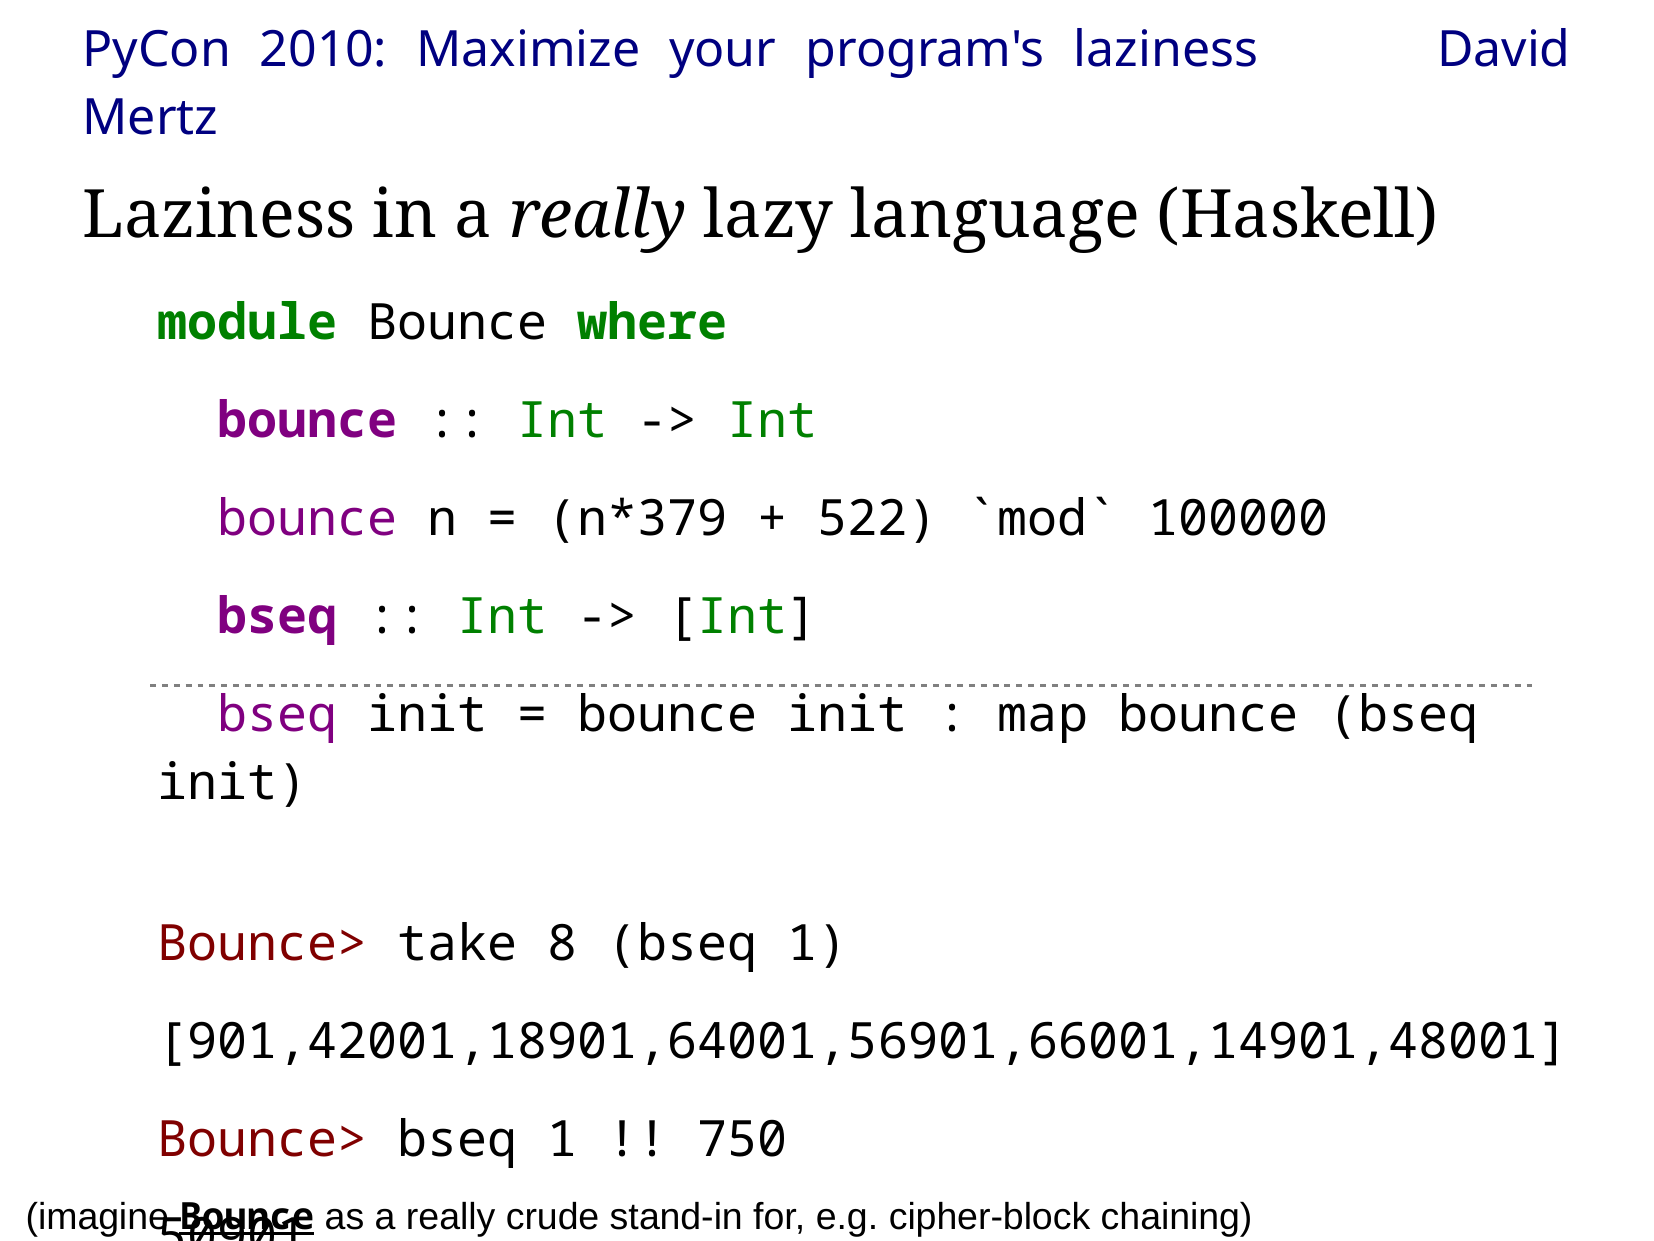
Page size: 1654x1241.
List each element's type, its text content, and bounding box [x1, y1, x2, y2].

title PyCon 2010: Maximize your program's laziness David Mertz [82, 49, 1571, 113]
text_box (imagine Bounce as a really crude stand-in for, e.g. cipher-block chaining) [10, 1182, 1256, 1238]
list Laziness in a really lazy language (Haskell) module Bounce where bounce :: Int -> Int bounce n = (n*379 + 522) `mod` 100000 bseq :: Int -> [Int] bseq init = bounce init : map bounce (bseq init) Bounce> take 8 (bseq 1) [901,42001,18901,64001,56901,66001,14901,48001] Bounce> bseq 1 !! 750 50901 [82, 166, 1571, 225]
list [82, 225, 1571, 1168]
